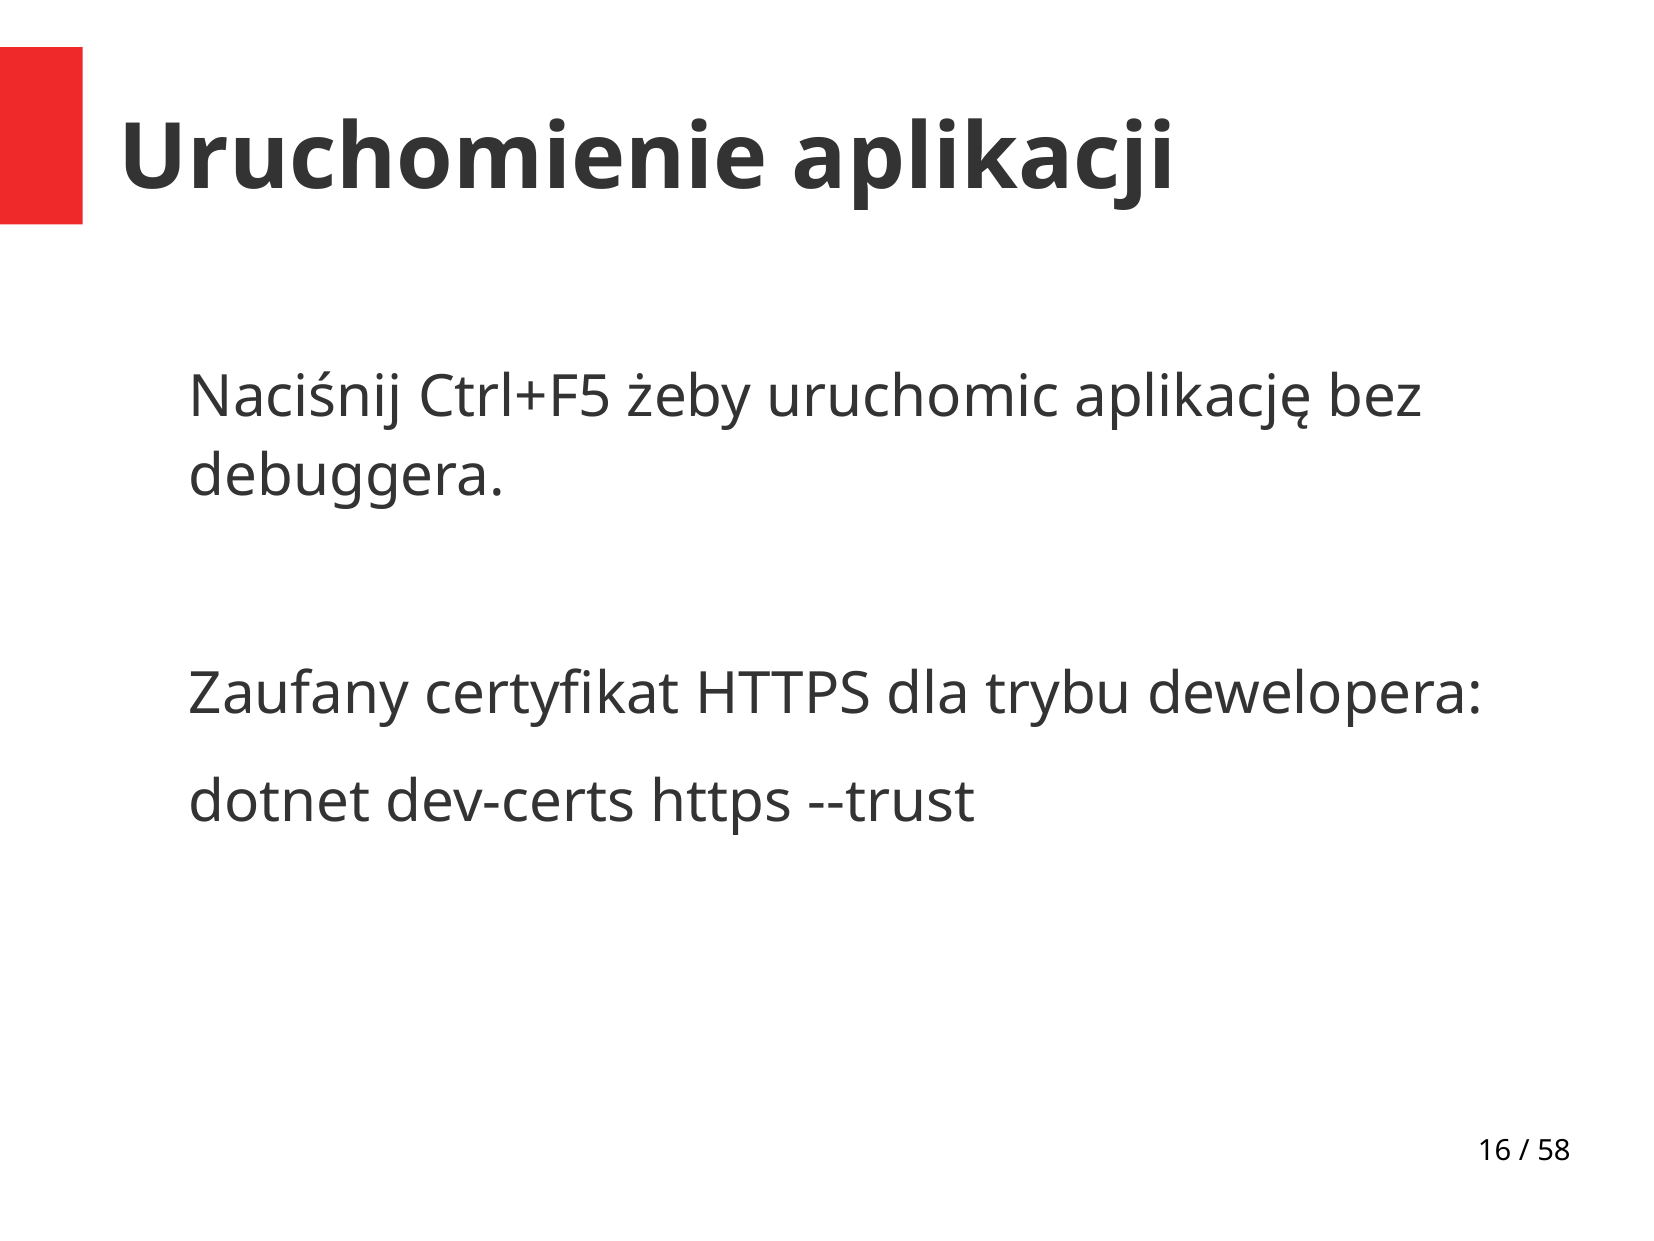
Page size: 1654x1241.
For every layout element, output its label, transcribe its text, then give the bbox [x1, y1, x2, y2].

list Naciśnij Ctrl+F5 żeby uruchomic aplikację bez debuggera. Zaufany certyfikat HTTPS dla trybu dewelopera: dotnet dev-certs https --trust [118, 354, 1536, 1074]
title Uruchomienie aplikacji [118, 49, 1571, 257]
